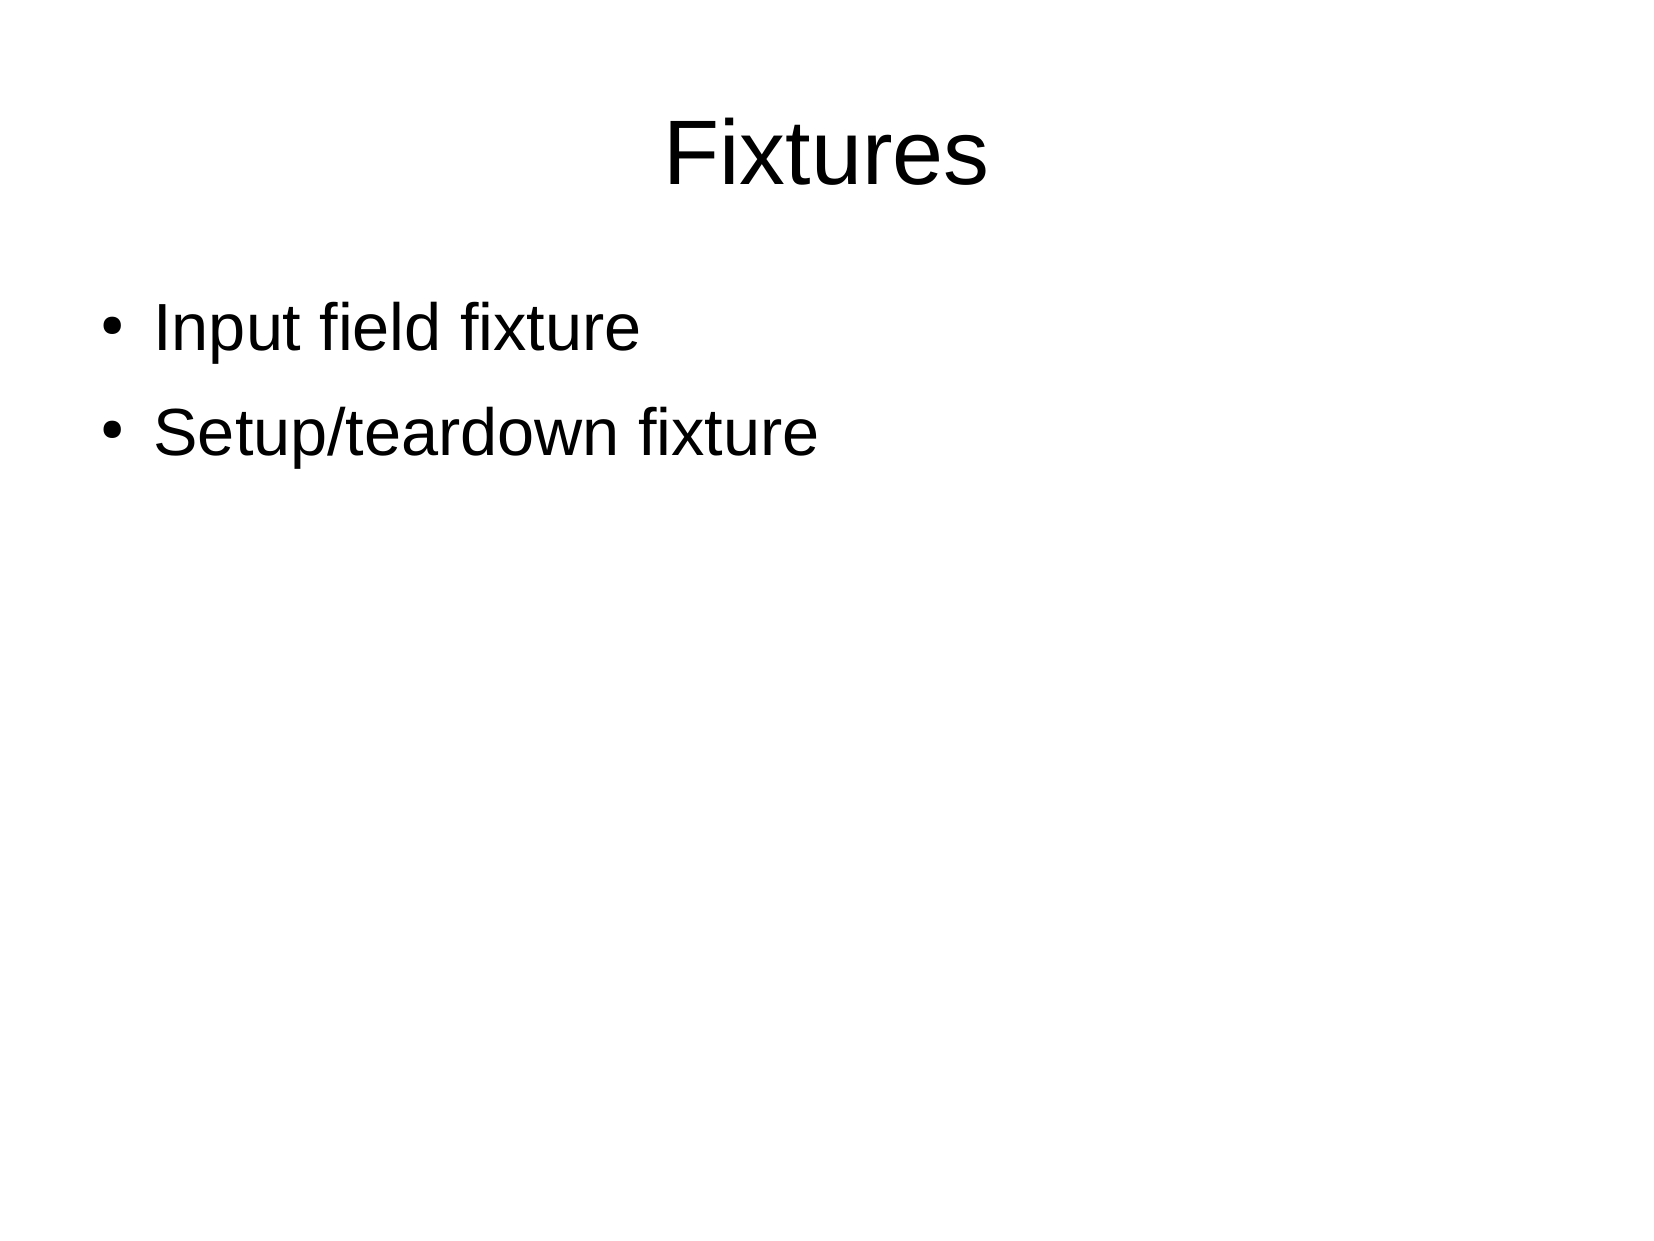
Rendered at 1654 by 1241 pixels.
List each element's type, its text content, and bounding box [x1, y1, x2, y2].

title Fixtures [82, 49, 1571, 257]
list Input field fixture Setup/teardown fixture [82, 290, 1571, 1010]
